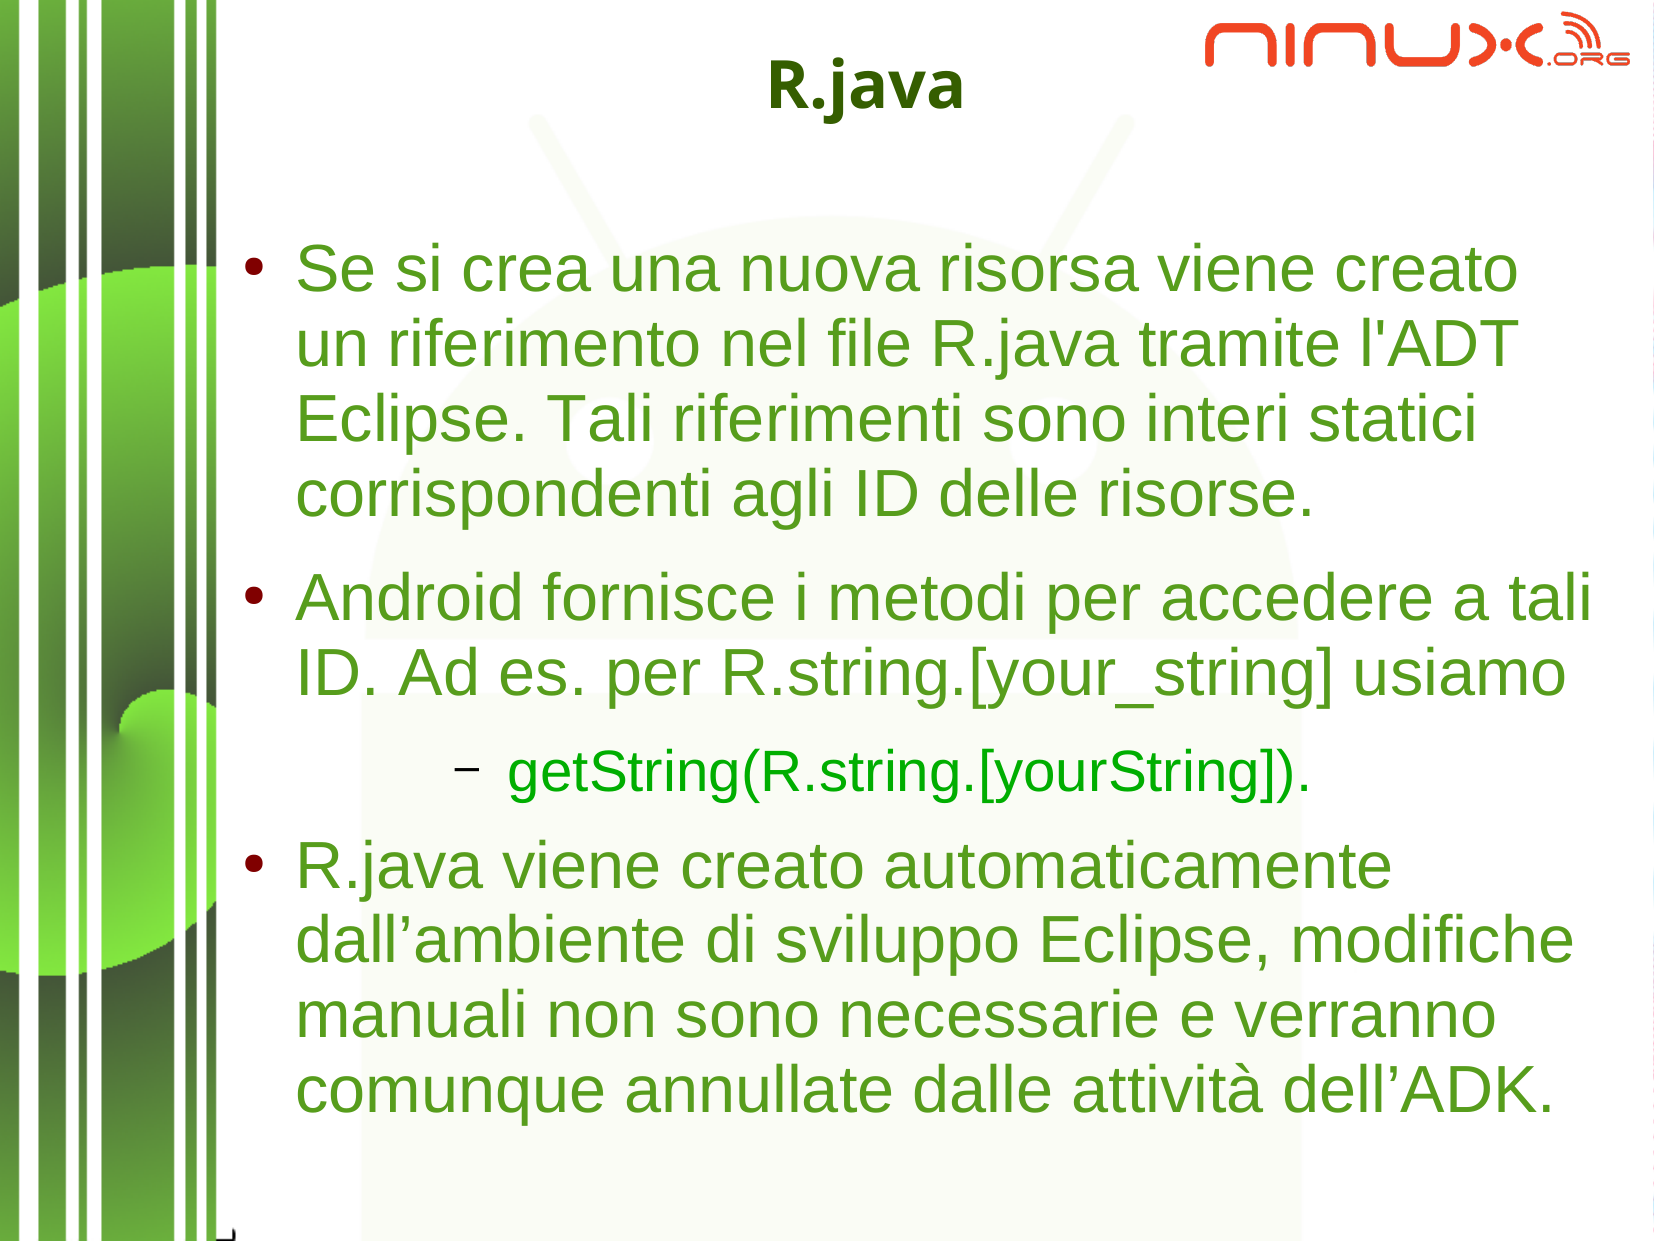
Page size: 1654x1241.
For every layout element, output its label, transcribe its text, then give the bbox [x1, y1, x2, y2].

title R.java [234, 44, 1499, 122]
picture [0, 0, 1654, 1241]
list Se si crea una nuova risorsa viene creato un riferimento nel file R.java tramite l'ADT Eclipse. Tali riferimenti sono interi statici corrispondenti agli ID delle risorse. Android fornisce i metodi per accedere a tali ID. Ad es. per R.string.[your_string] usiamo getString(R.string.[yourString]). R.java viene creato automaticamente dall’ambiente di sviluppo Eclipse, modifiche manuali non sono necessarie e verranno comunque annullate dalle attività dell’ADK. [224, 231, 1598, 1127]
